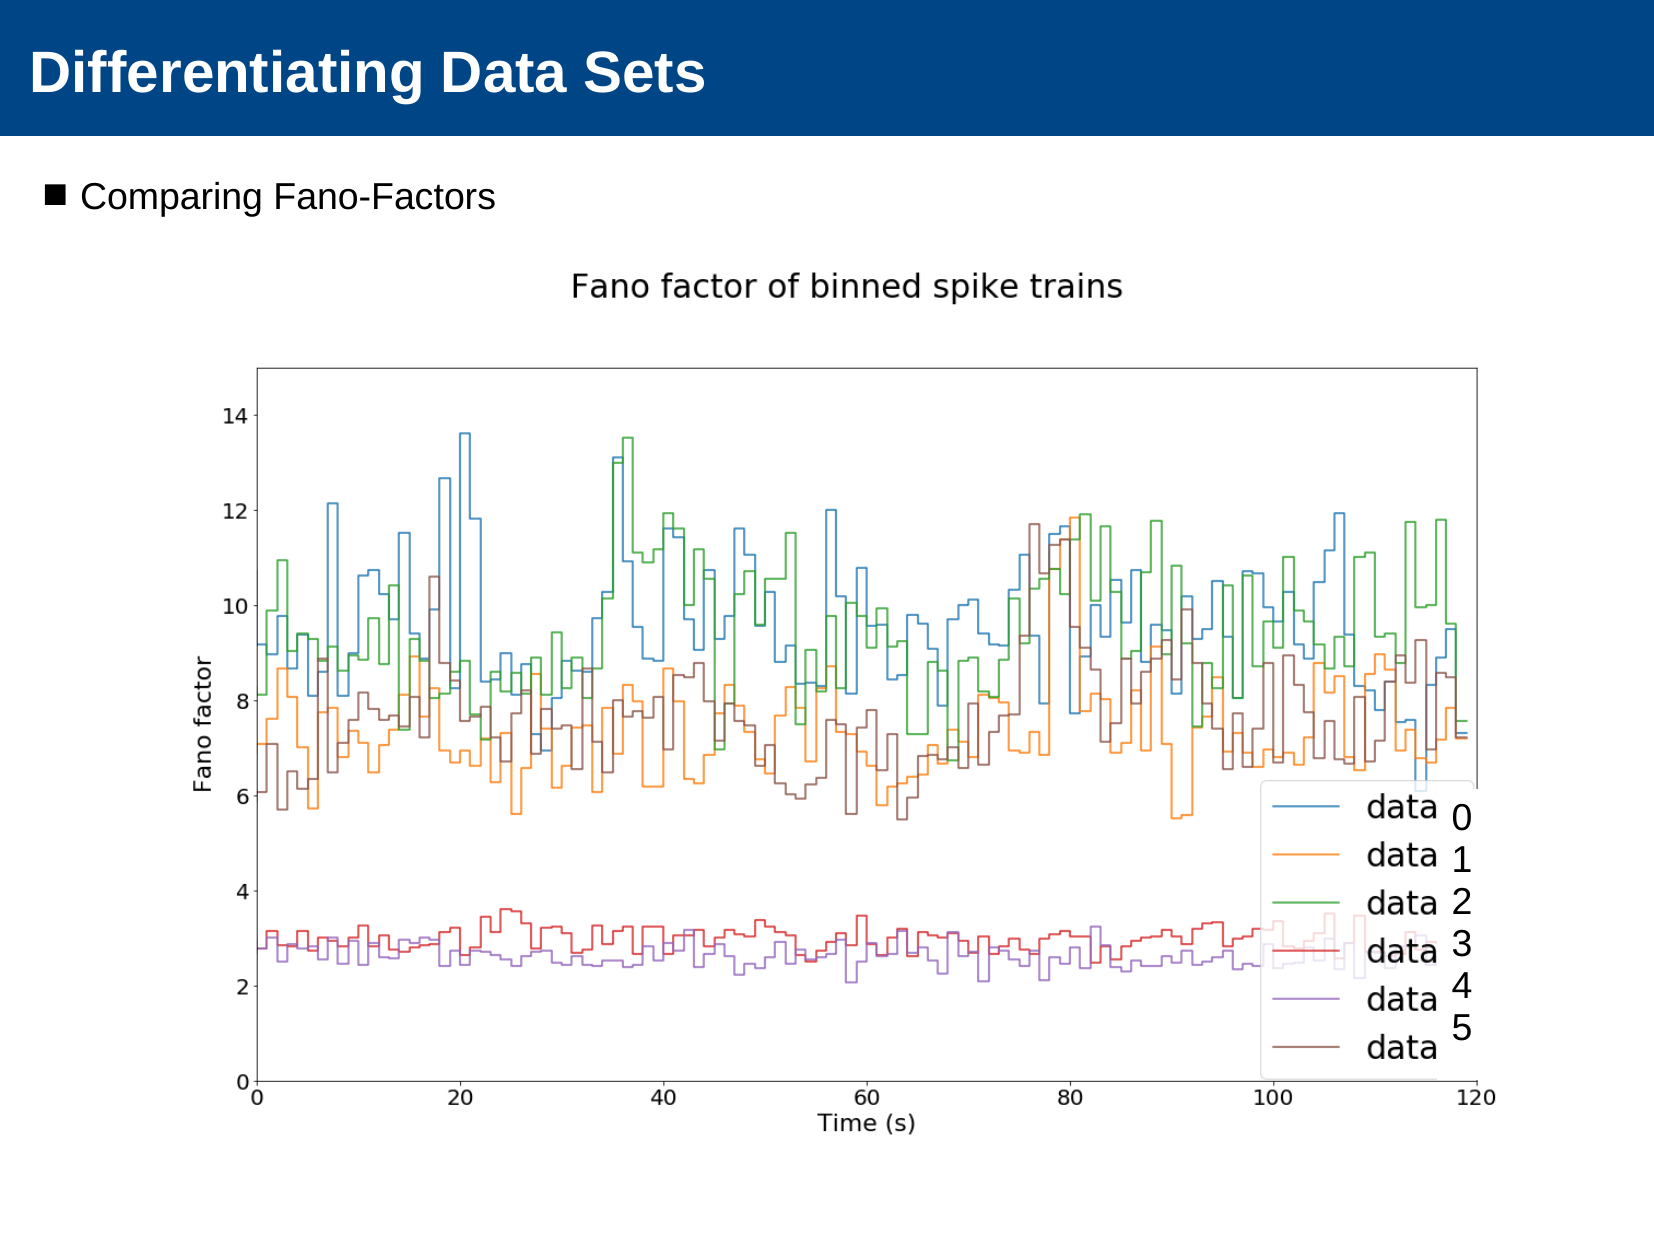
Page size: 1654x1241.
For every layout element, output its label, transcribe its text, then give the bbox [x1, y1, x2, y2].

text_box 0 1 2 3 4 5 [1436, 789, 1482, 1081]
picture [60, 254, 1634, 1200]
text_box Differentiating Data Sets [15, 32, 1329, 113]
text_box Comparing Fano-Factors [30, 168, 1246, 309]
text_box [0, 0, 1654, 136]
